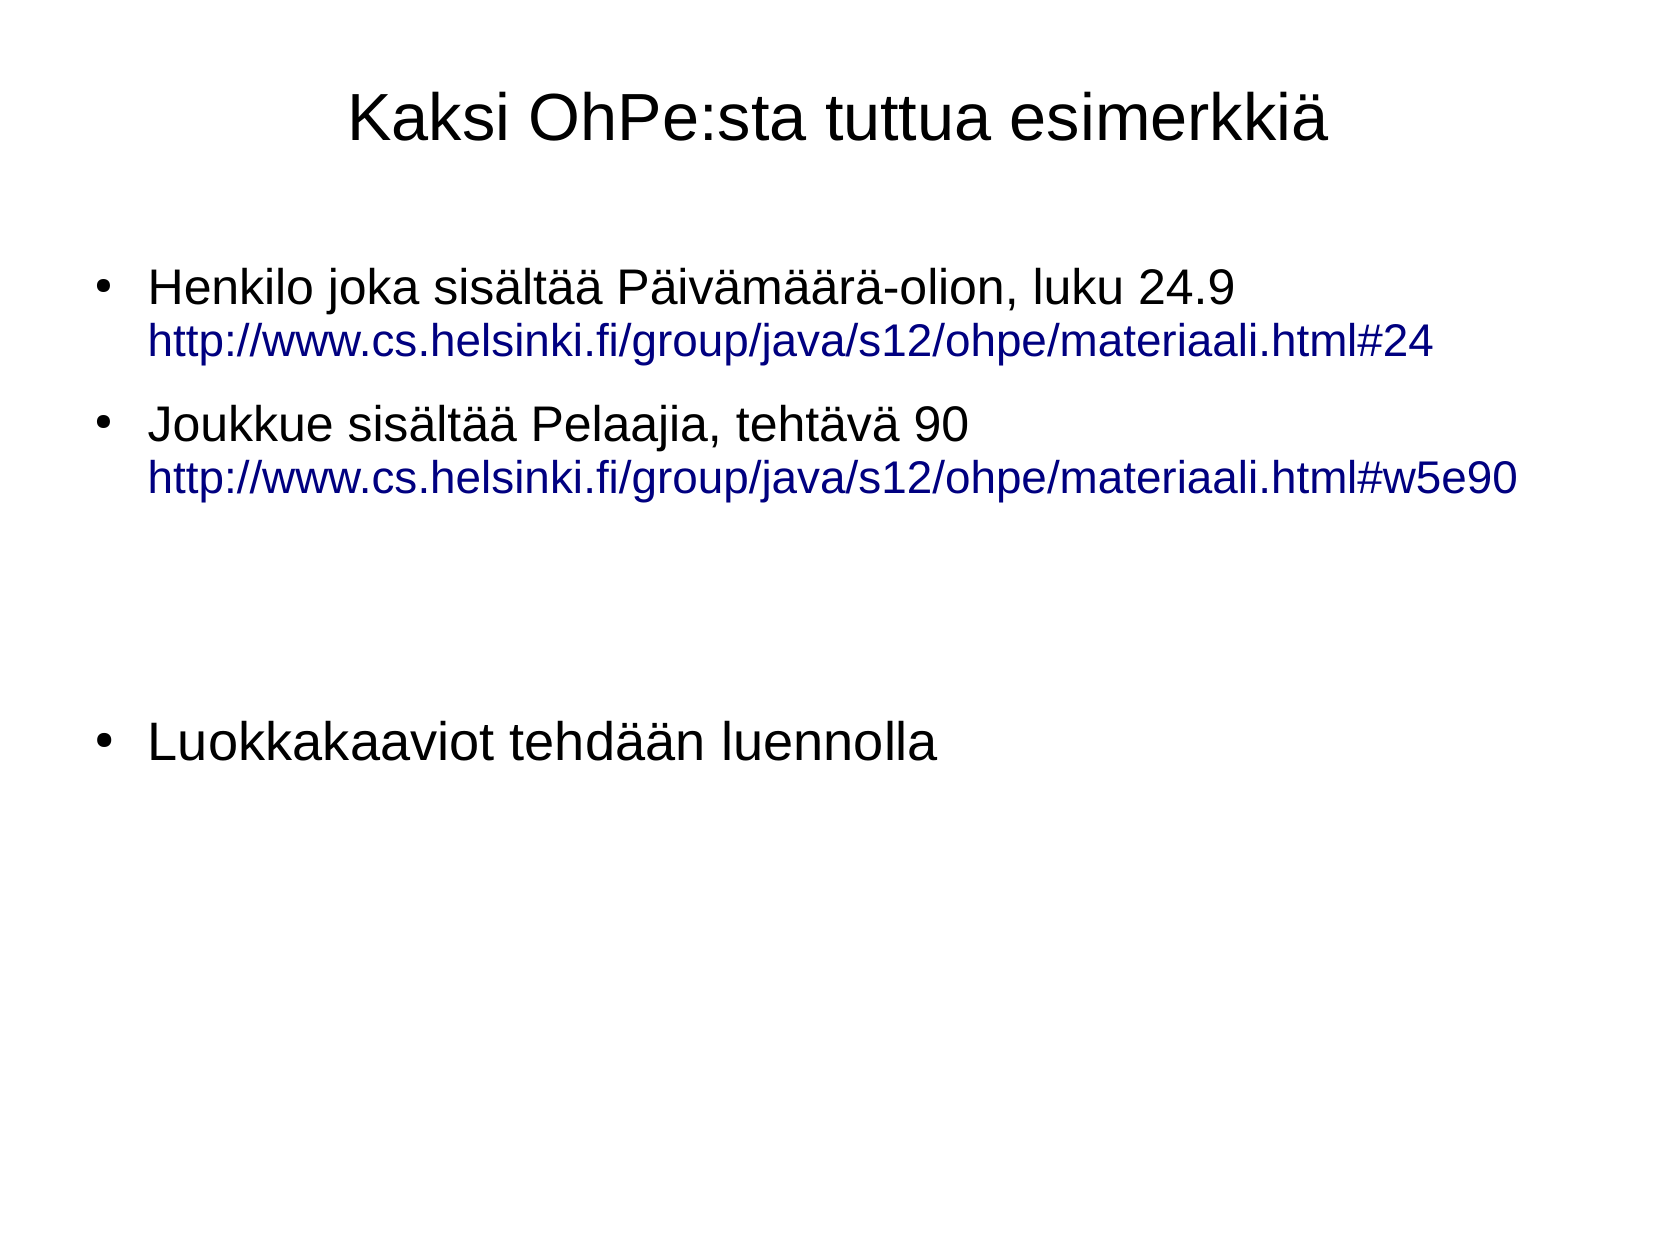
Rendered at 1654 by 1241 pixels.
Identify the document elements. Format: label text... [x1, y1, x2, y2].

list Henkilo joka sisältää Päivämäärä-olion, luku 24.9http://www.cs.helsinki.fi/group/java/s12/ohpe/materiaali.html#24 Joukkue sisältää Pelaajia, tehtävä 90 http://www.cs.helsinki.fi/group/java/s12/ohpe/materiaali.html#w5e90 Luokkakaaviot tehdään luennolla [76, 259, 1565, 1063]
title Kaksi OhPe:sta tuttua esimerkkiä [82, 56, 1595, 178]
